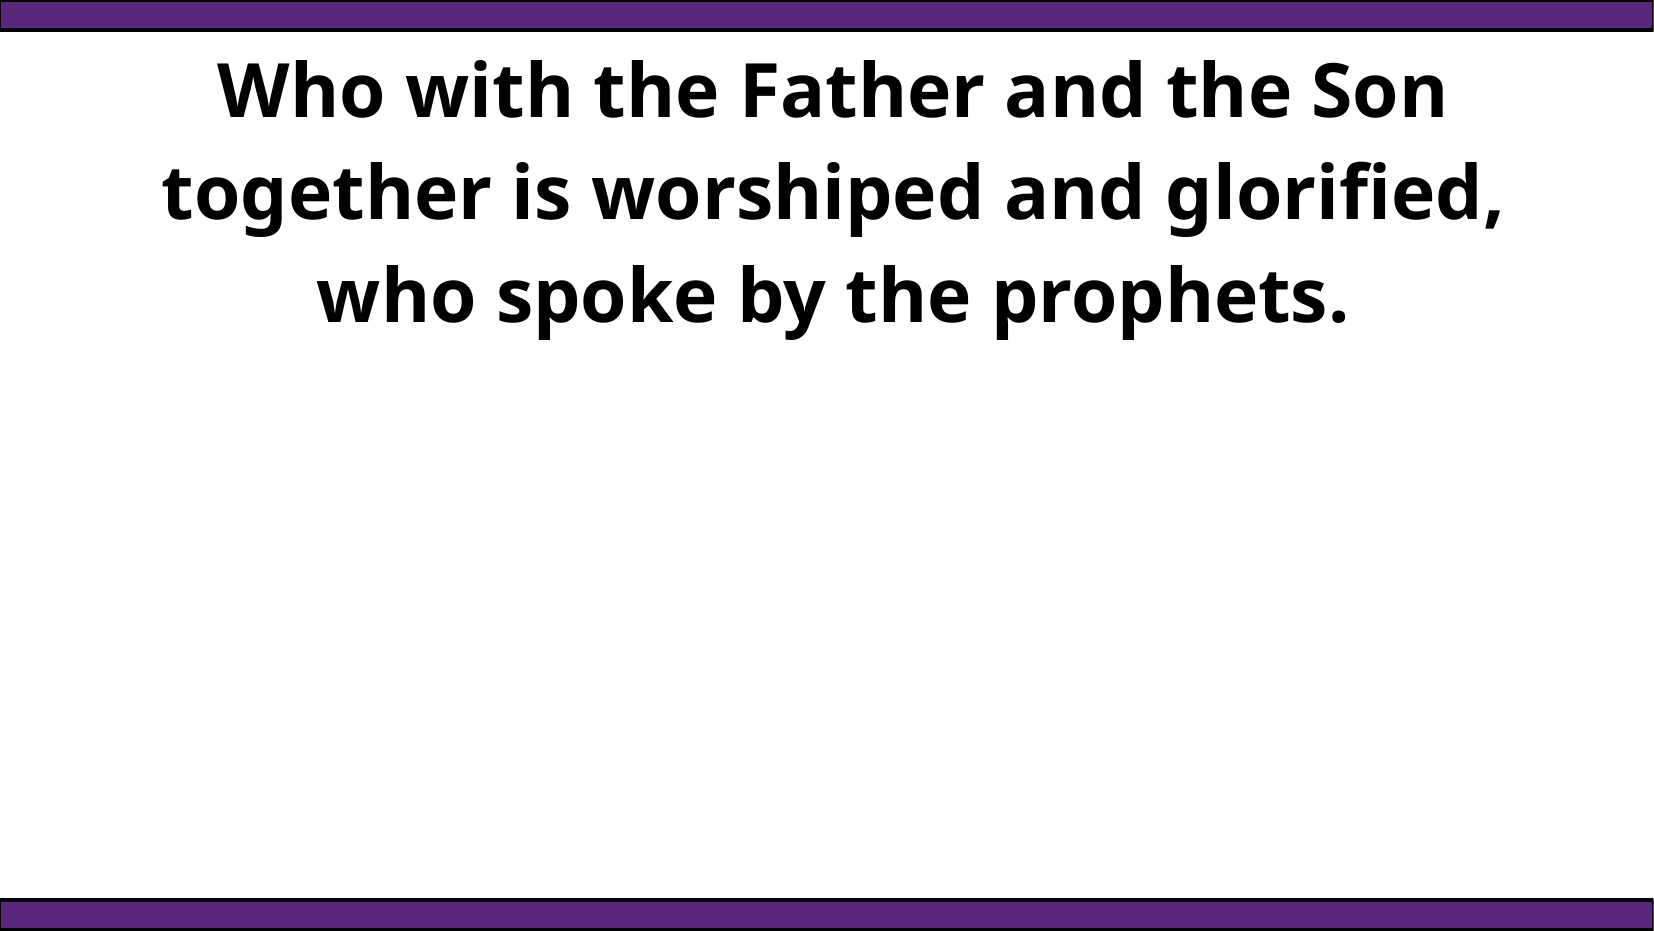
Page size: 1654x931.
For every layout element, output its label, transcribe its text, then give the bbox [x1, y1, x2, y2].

text_box [0, 0, 1654, 31]
picture [0, 31, 1654, 900]
text_box [0, 900, 1654, 931]
text_box Who with the Father and the Son together is worshiped and glorified, who spoke by the prophets. [76, 30, 1592, 345]
